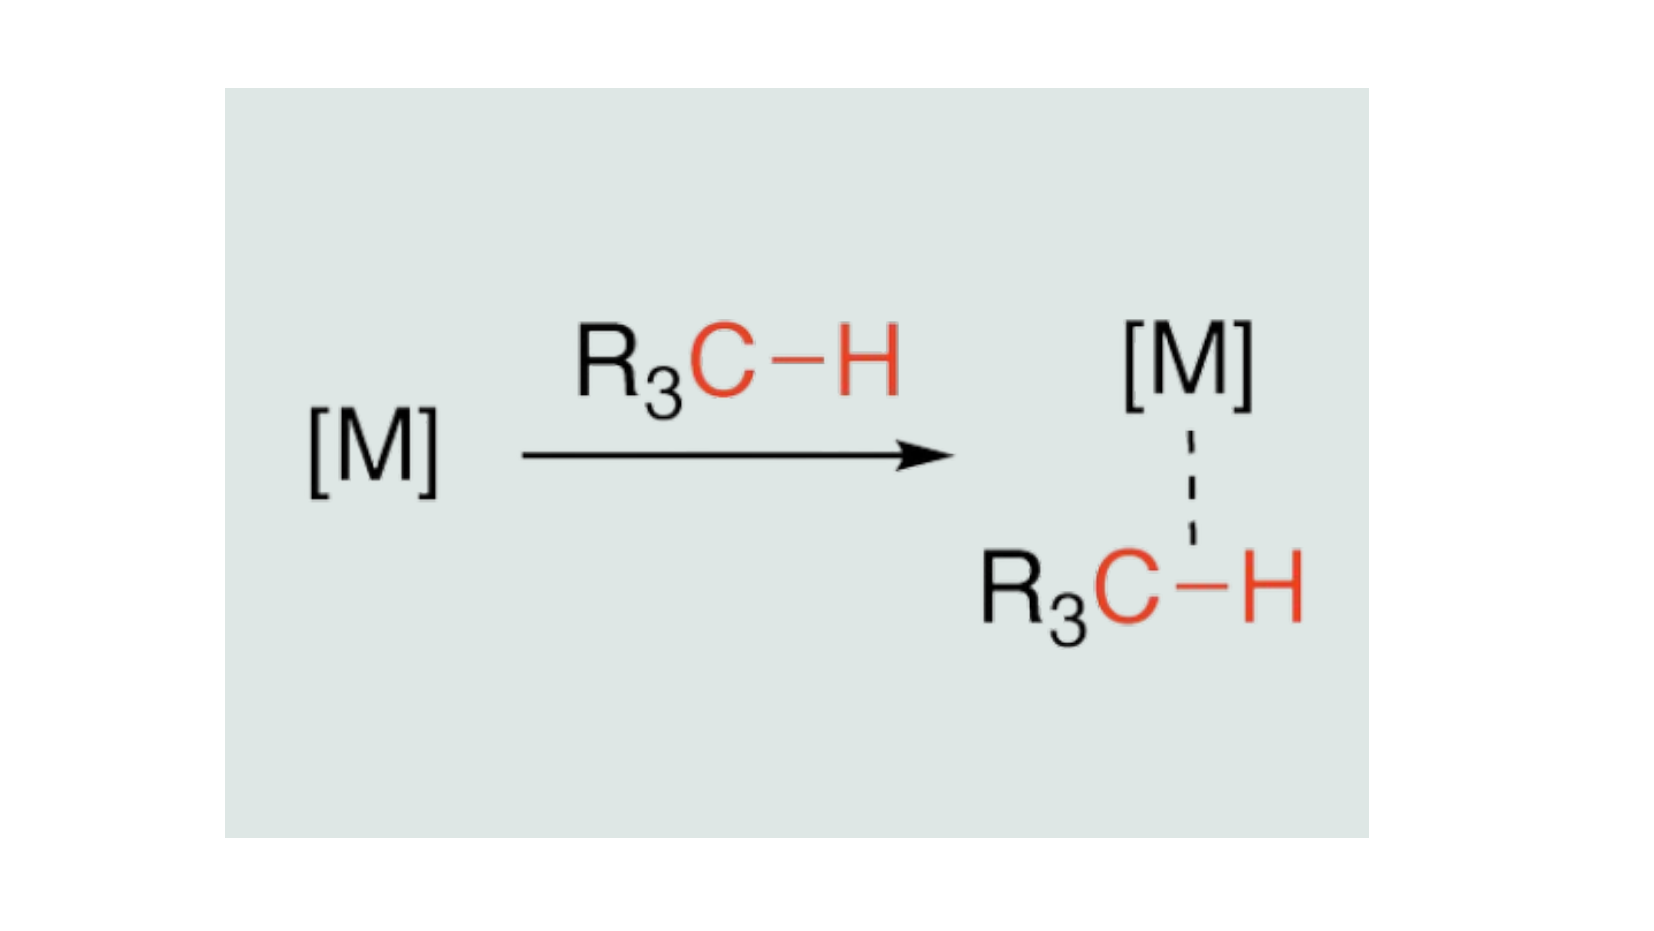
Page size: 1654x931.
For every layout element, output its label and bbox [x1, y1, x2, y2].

picture [236, 295, 1359, 666]
text_box [206, 69, 1388, 857]
